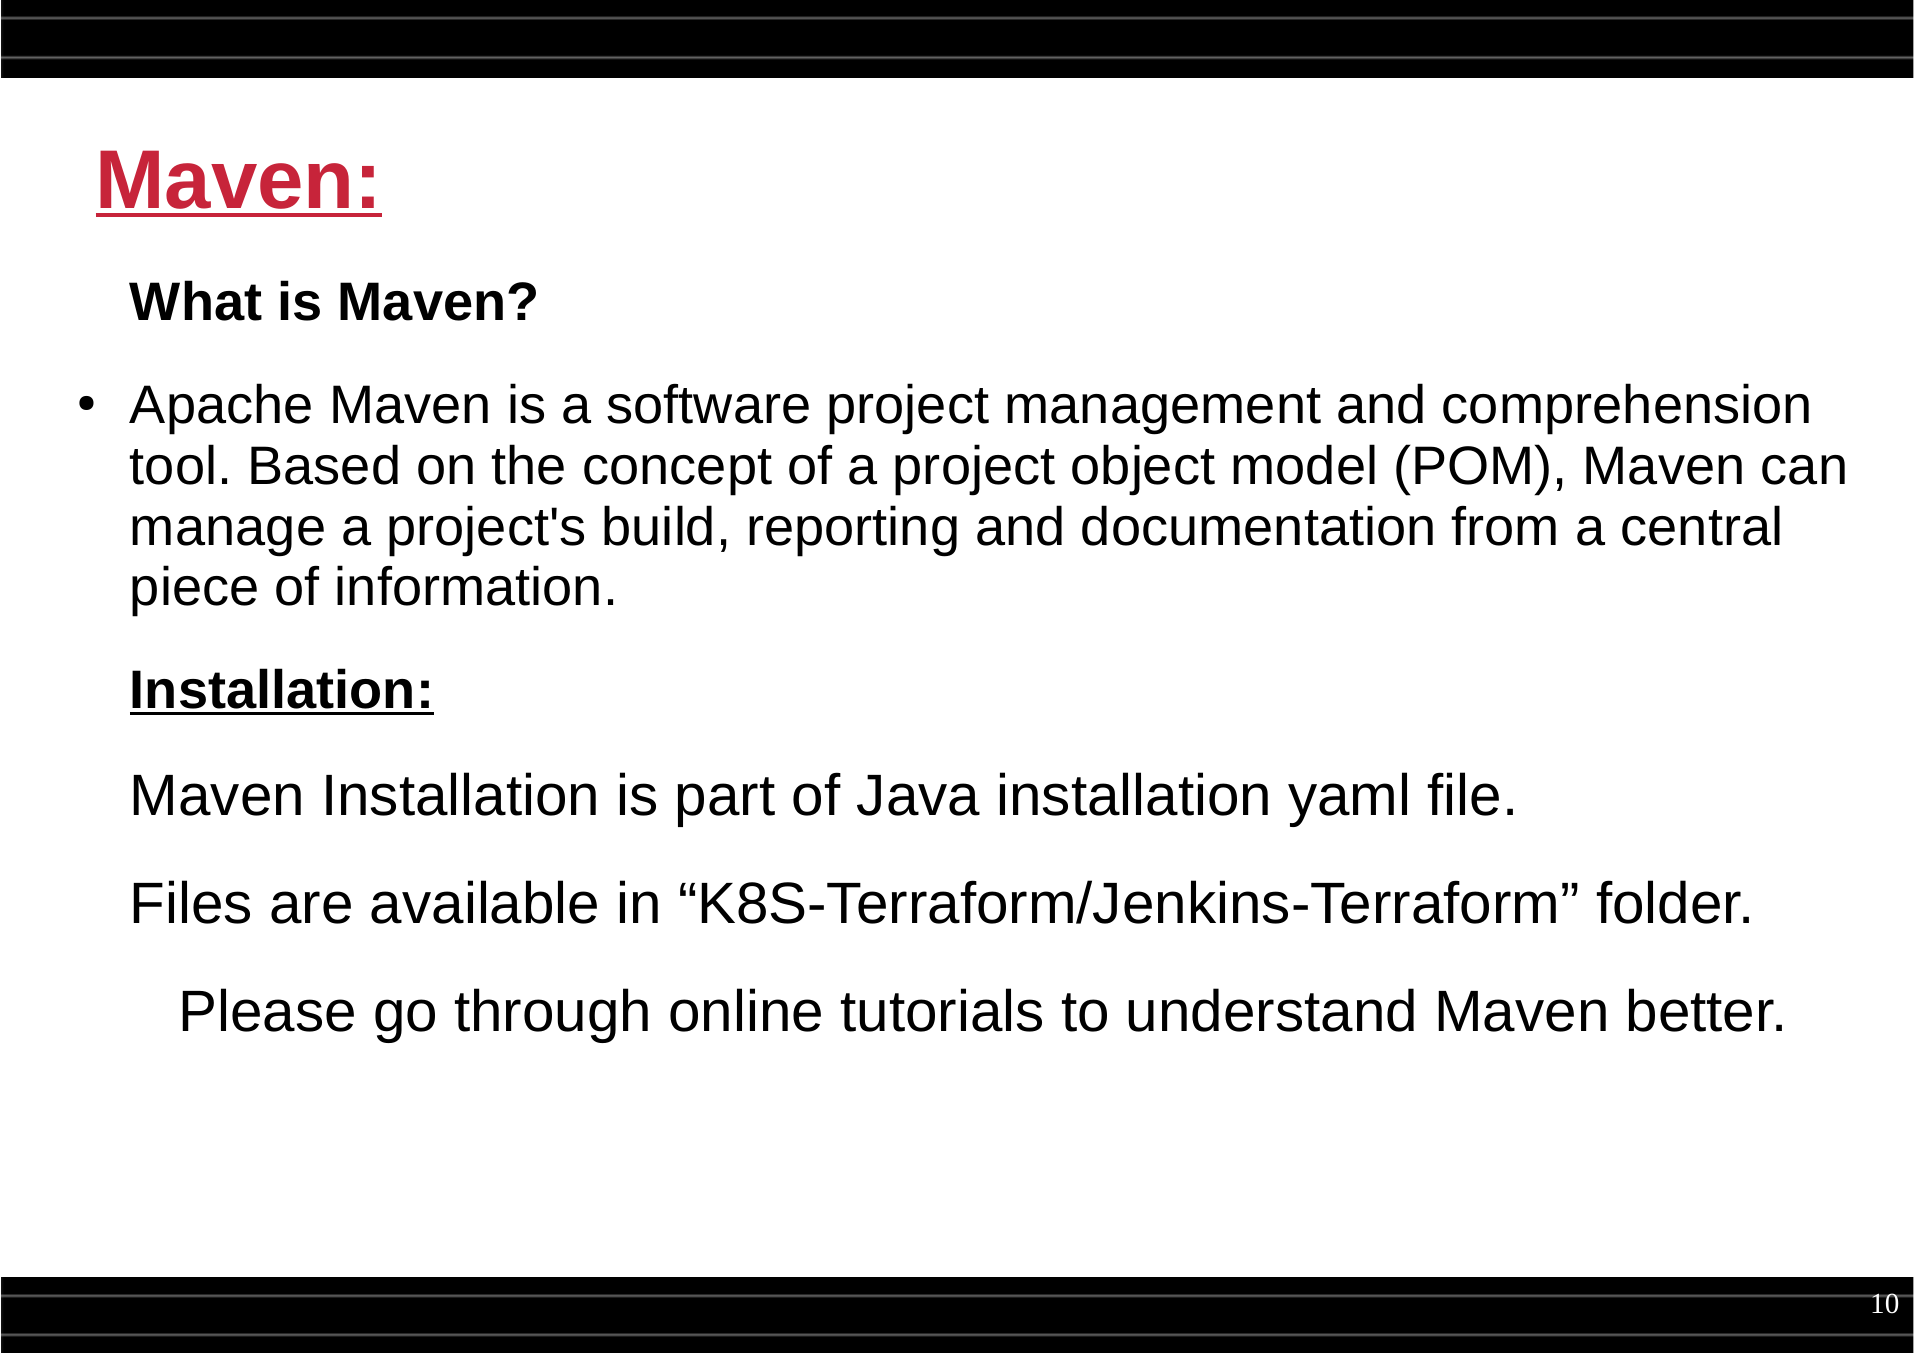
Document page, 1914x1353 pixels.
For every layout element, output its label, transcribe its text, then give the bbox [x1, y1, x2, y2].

picture [1, 0, 1914, 78]
picture [1, 1277, 1914, 1353]
title Maven: [95, 133, 768, 227]
list What is Maven? Apache Maven is a software project management and comprehension tool. Based on the concept of a project object model (POM), Maven can manage a project's build, reporting and documentation from a central piece of information. Installation: Maven Installation is part of Java installation yaml file. Files are available in “K8S-Terraform/Jenkins-Terraform” folder. Please go through online tutorials to understand Maven better. [59, 271, 1878, 1241]
